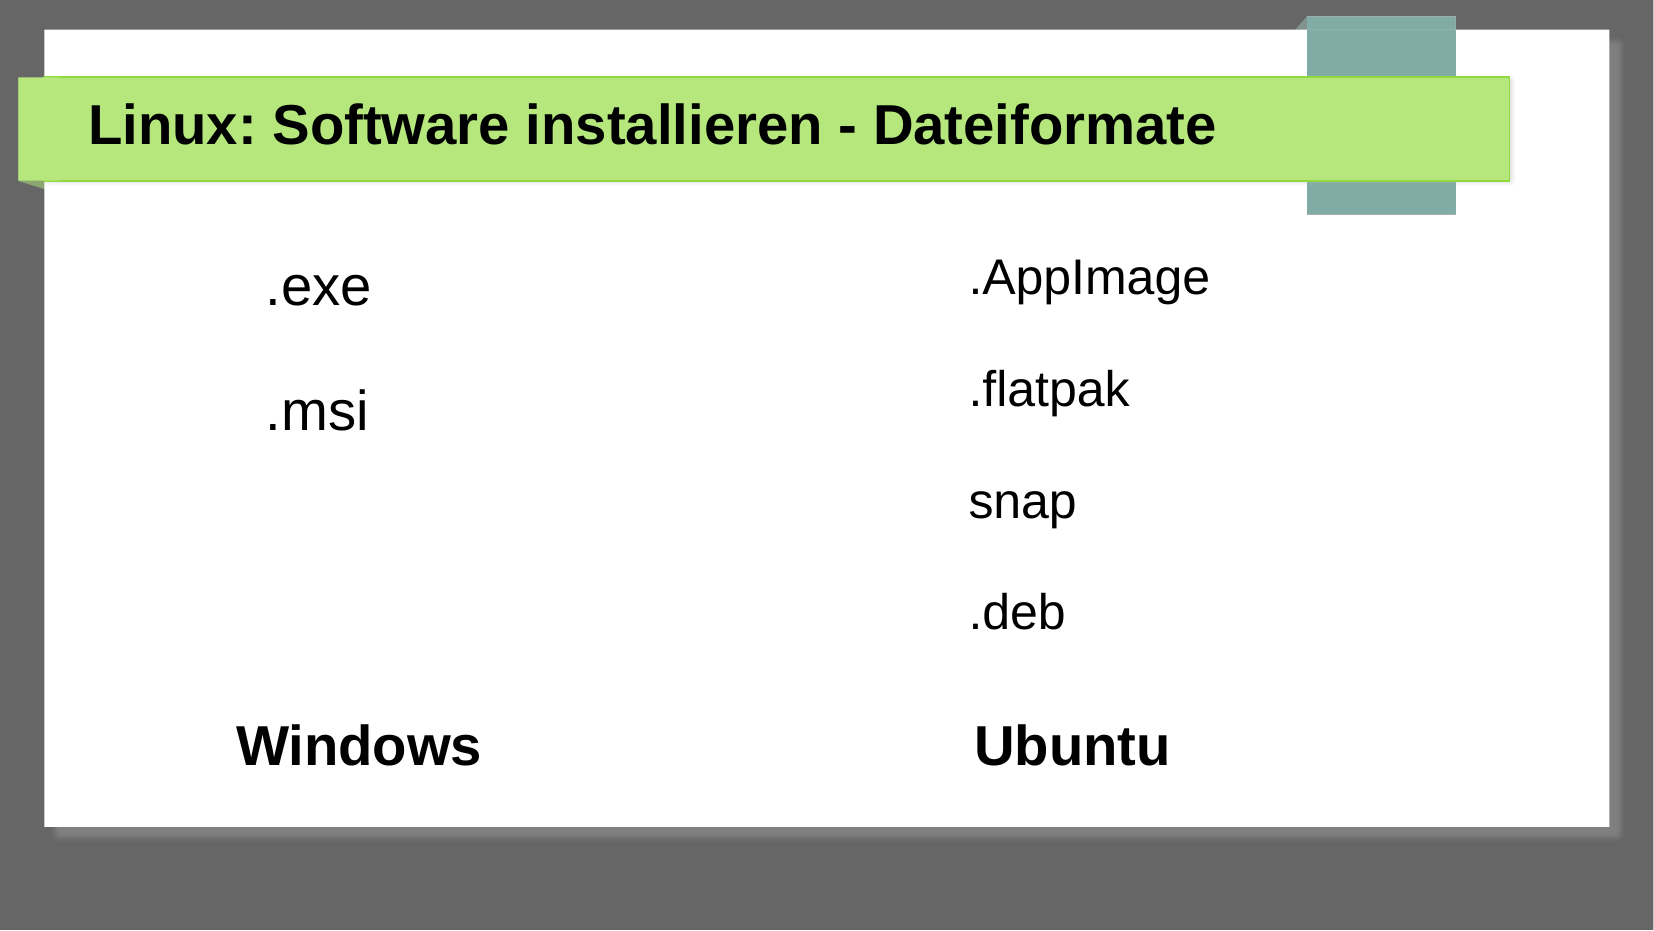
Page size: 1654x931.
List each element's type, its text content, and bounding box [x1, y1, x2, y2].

title Ubuntu [974, 682, 1359, 809]
title .exe .msi [265, 253, 621, 443]
title Windows [236, 693, 591, 798]
title Linux: Software installieren - Dateiformate [88, 73, 1506, 178]
title .AppImage .flatpak snap .deb [968, 224, 1323, 666]
